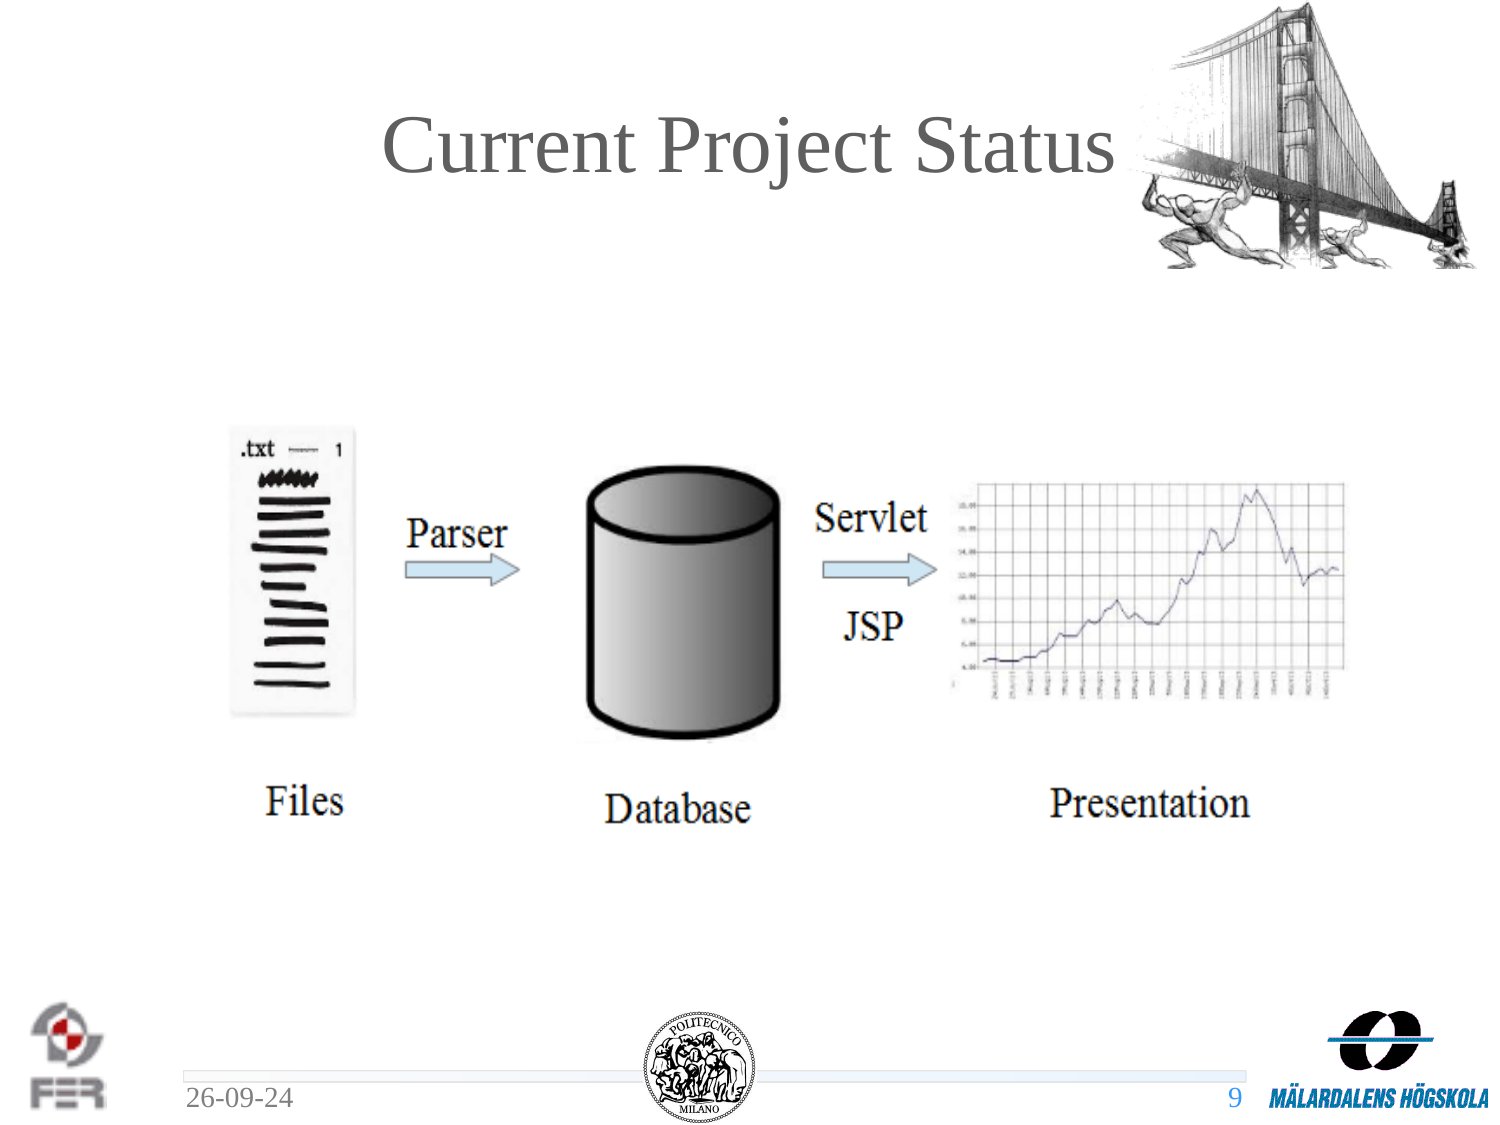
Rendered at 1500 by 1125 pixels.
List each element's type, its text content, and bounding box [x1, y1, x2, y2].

picture [1269, 1011, 1488, 1108]
picture [643, 1011, 757, 1123]
picture [1122, 0, 1477, 269]
text_box <numero> [1186, 1070, 1258, 1114]
picture [209, 414, 1355, 839]
picture [1435, 1096, 1441, 1104]
picture [29, 987, 107, 1125]
text_box 13-11-28 [171, 1070, 396, 1114]
picture [1454, 1091, 1459, 1108]
picture [1368, 1093, 1374, 1104]
title Current Project Status [75, 45, 1122, 233]
